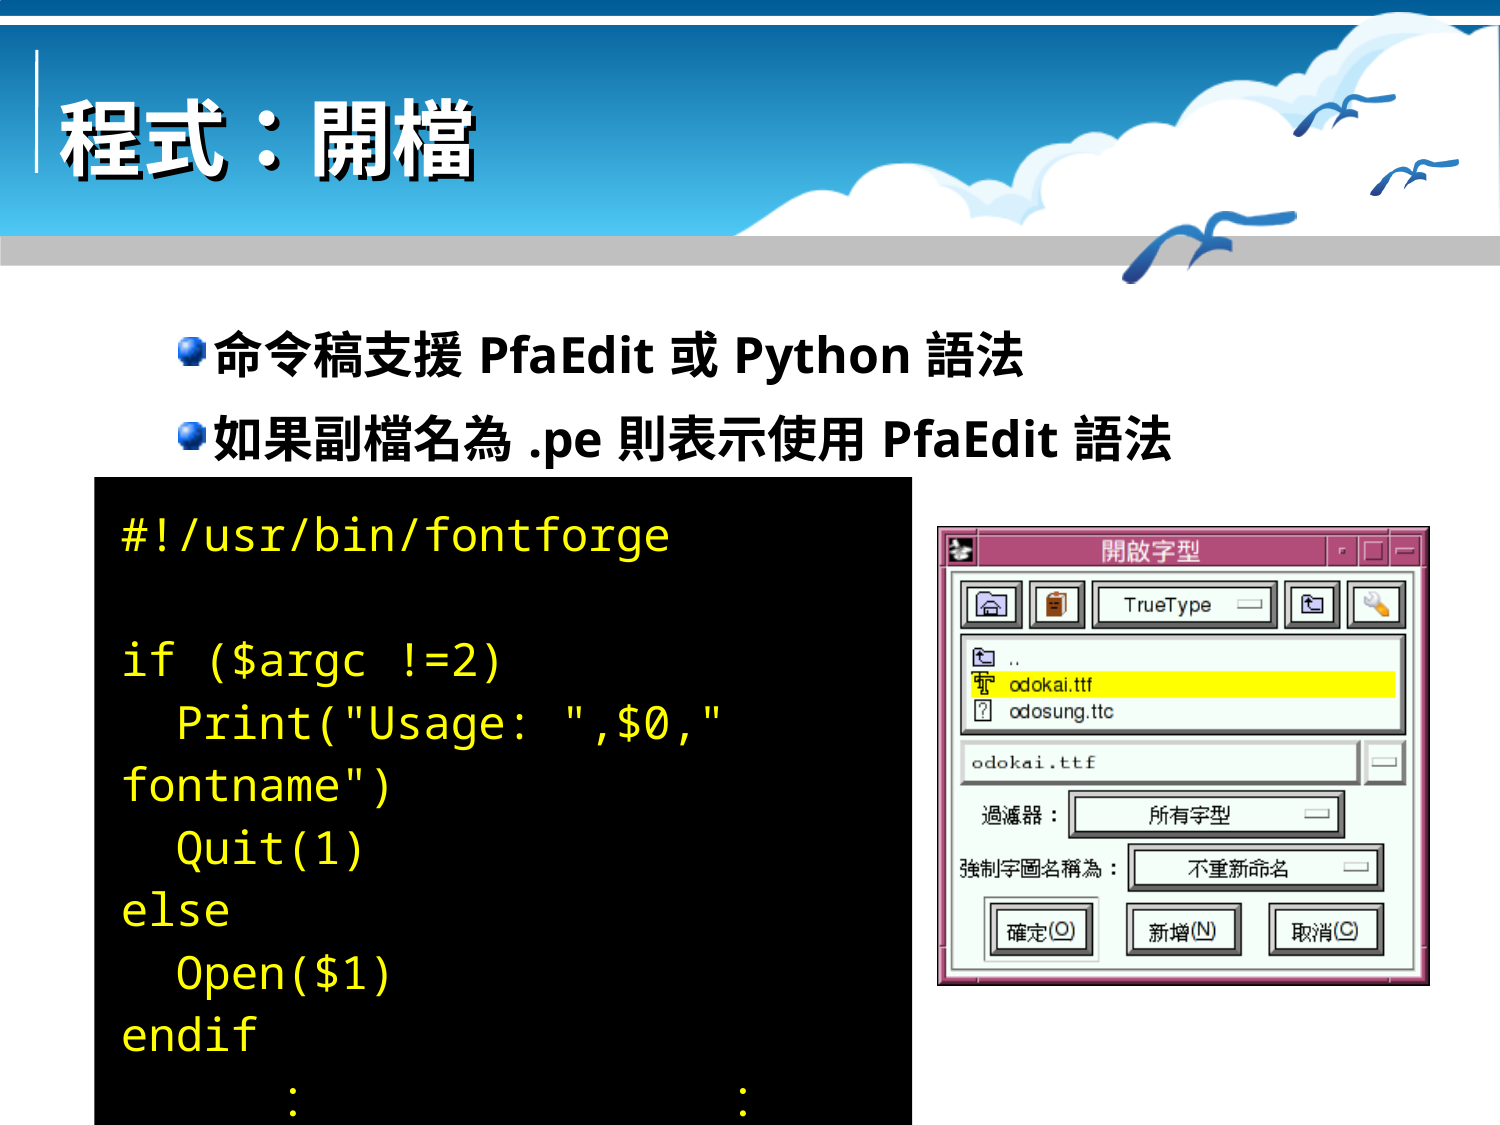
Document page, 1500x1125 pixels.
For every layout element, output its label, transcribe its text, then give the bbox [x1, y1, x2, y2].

text_box #!/usr/bin/fontforge if ($argc !=2) Print("Usage: ",$0," fontname") Quit(1) else Open($1) endif ： ： [94, 477, 913, 1091]
title 程式：開檔 [59, 86, 1465, 186]
picture [937, 526, 1430, 986]
picture [730, 12, 1500, 284]
list 命令稿支援PfaEdit或Python語法 如果副檔名為.pe則表示使用PfaEdit語法 [178, 315, 1388, 507]
